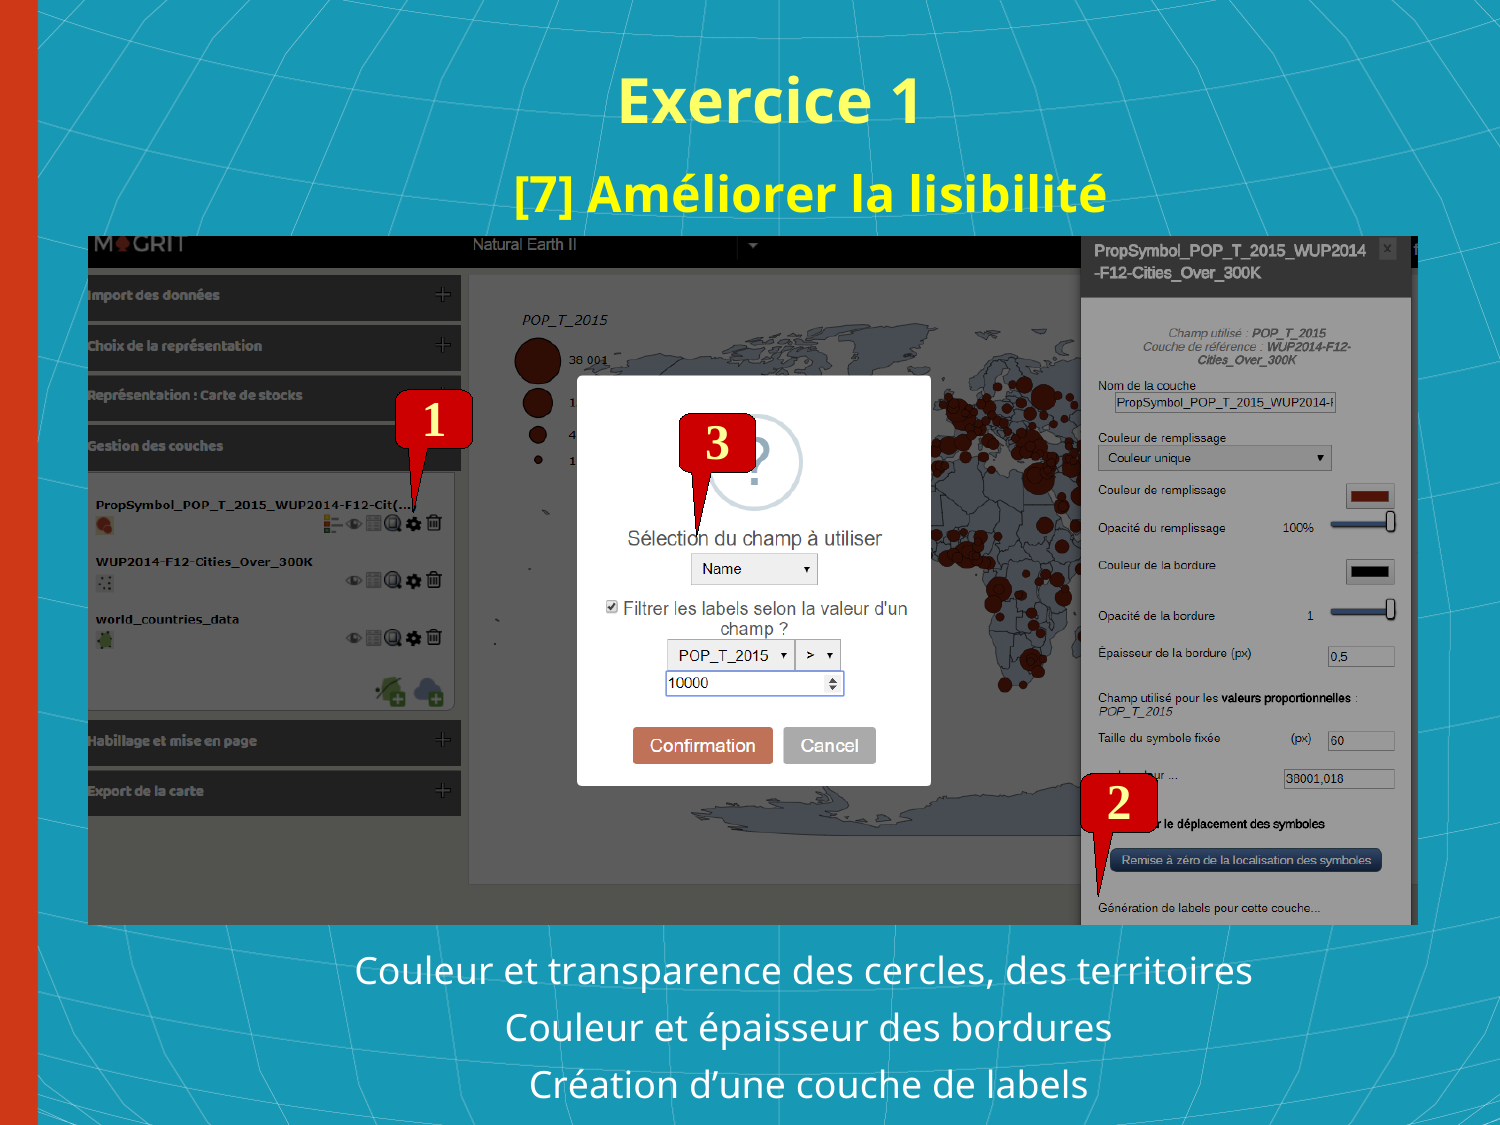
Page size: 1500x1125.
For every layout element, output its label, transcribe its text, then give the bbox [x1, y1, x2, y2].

list [7] Améliorer la lisibilité [59, 159, 1477, 812]
text_box 2 [1080, 773, 1158, 897]
text_box 3 [679, 413, 756, 537]
title Exercice 1 [65, 20, 1477, 159]
text_box 1 [395, 389, 473, 513]
list Couleur et transparence des cercles, des territoires Couleur et épaisseur des bordures Création d’une couche de labels [183, 944, 1436, 1125]
picture [0, 0, 1500, 1125]
